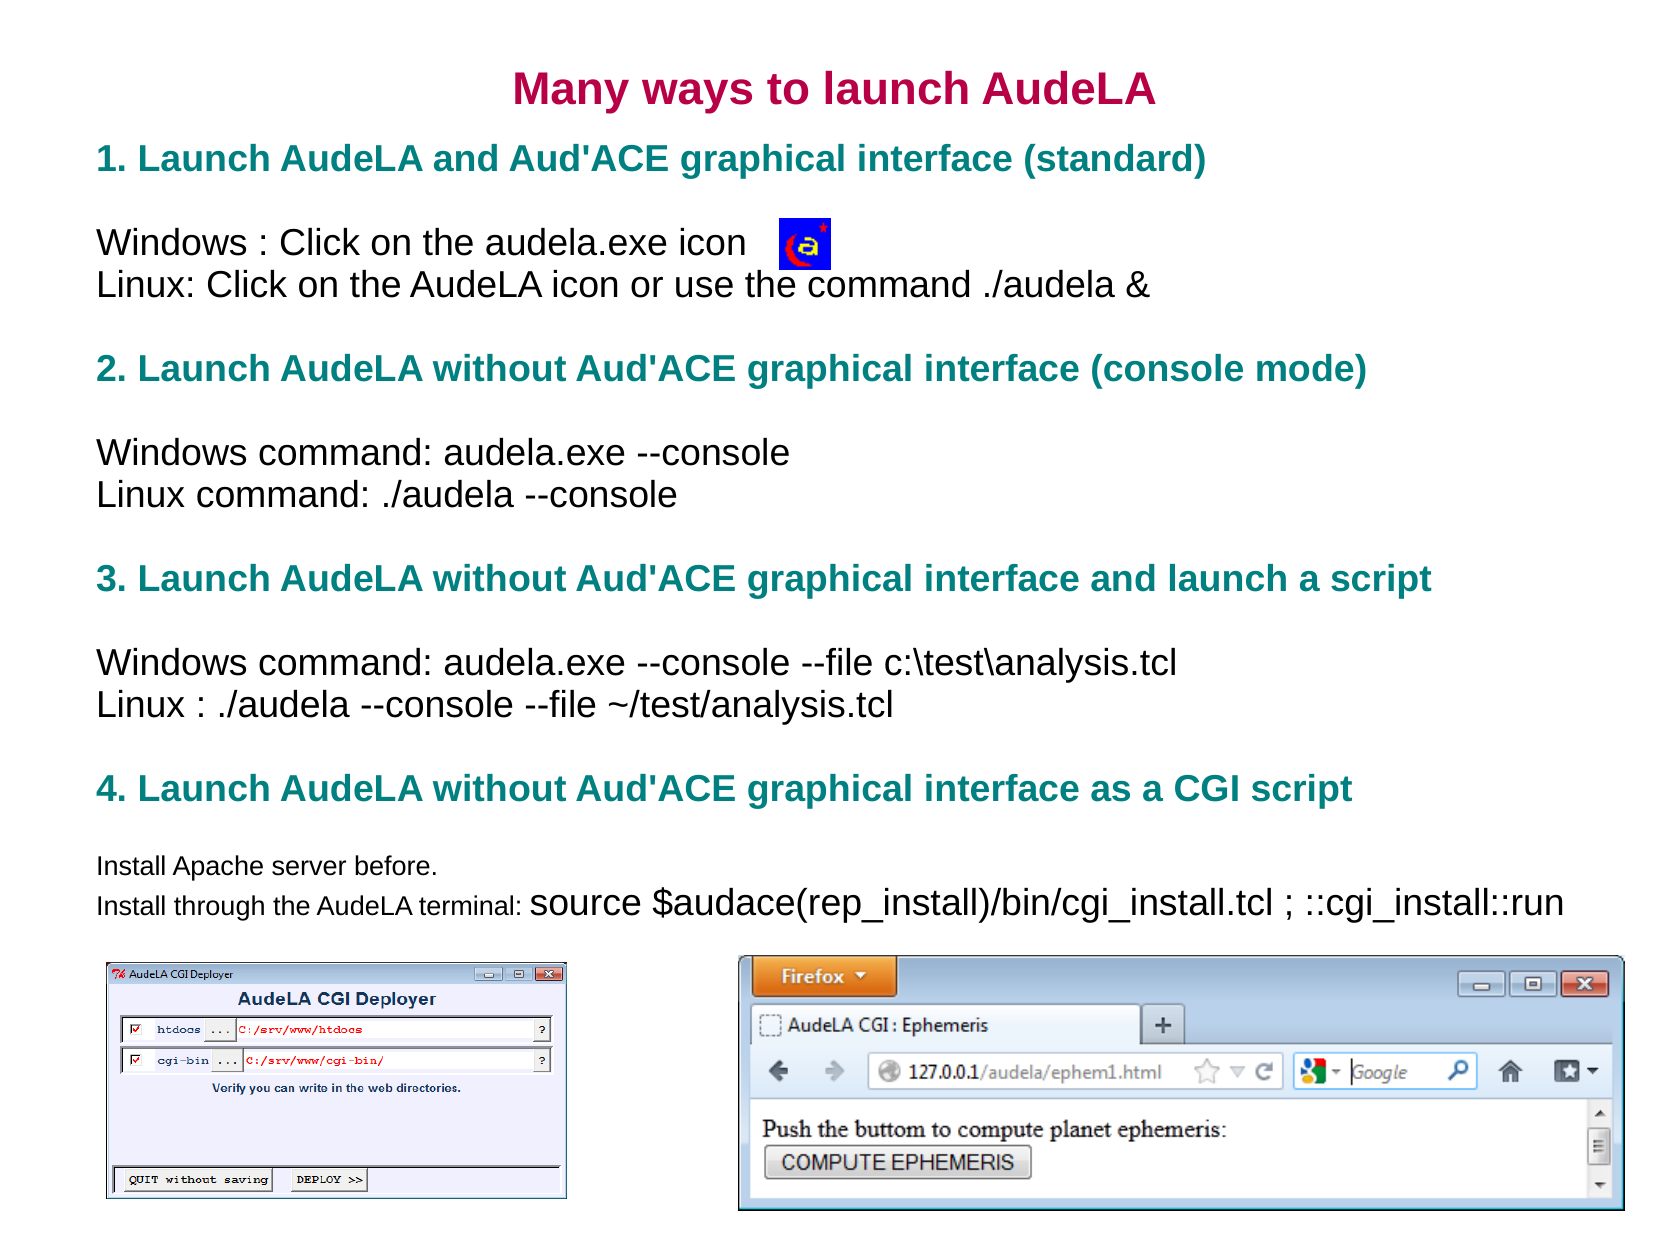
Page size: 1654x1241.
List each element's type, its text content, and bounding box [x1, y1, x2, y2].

picture [106, 962, 567, 1199]
picture [738, 955, 1625, 1211]
text_box 1. Launch AudeLA and Aud'ACE graphical interface (standard) Windows : Click on the audela.exe icon Linux: Click on the AudeLA icon or use the command ./audela & 2. Launch AudeLA without Aud'ACE graphical interface (console mode) Windows command: audela.exe --console Linux command: ./audela --console 3. Launch AudeLA without Aud'ACE graphical interface and launch a script Windows command: audela.exe --console --file c:\test\analysis.tcl Linux : ./audela --console --file ~/test/analysis.tcl 4. Launch AudeLA without Aud'ACE graphical interface as a CGI script Install Apache server before. Install through the AudeLA terminal: source $audace(rep_install)/bin/cgi_install.tcl ; ::cgi_install::run [81, 129, 1581, 979]
picture [779, 218, 831, 270]
text_box Many ways to launch AudeLA [497, 55, 1183, 123]
